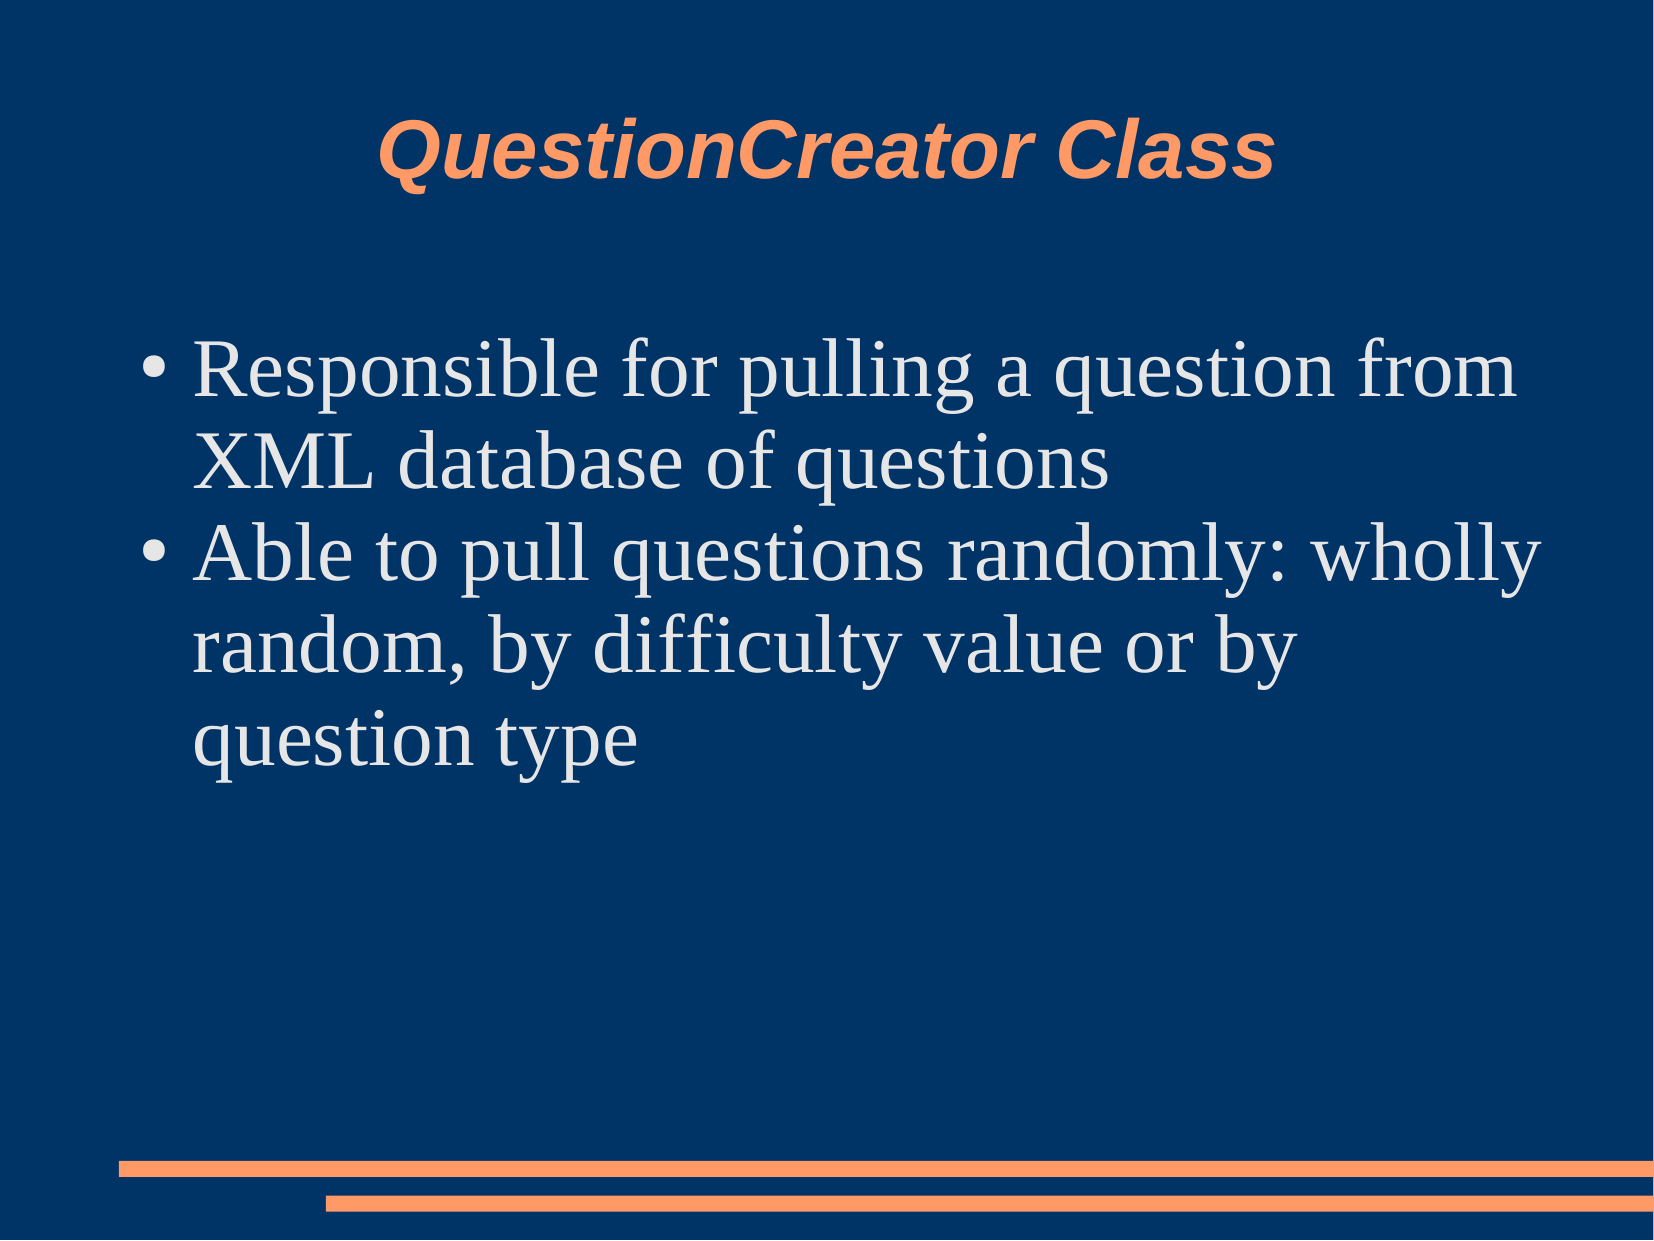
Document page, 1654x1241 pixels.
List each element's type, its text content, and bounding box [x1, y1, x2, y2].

title QuestionCreator Class [121, 46, 1534, 254]
list Responsible for pulling a question from XML database of questions Able to pull questions randomly: wholly random, by difficulty value or by question type [121, 322, 1561, 1132]
